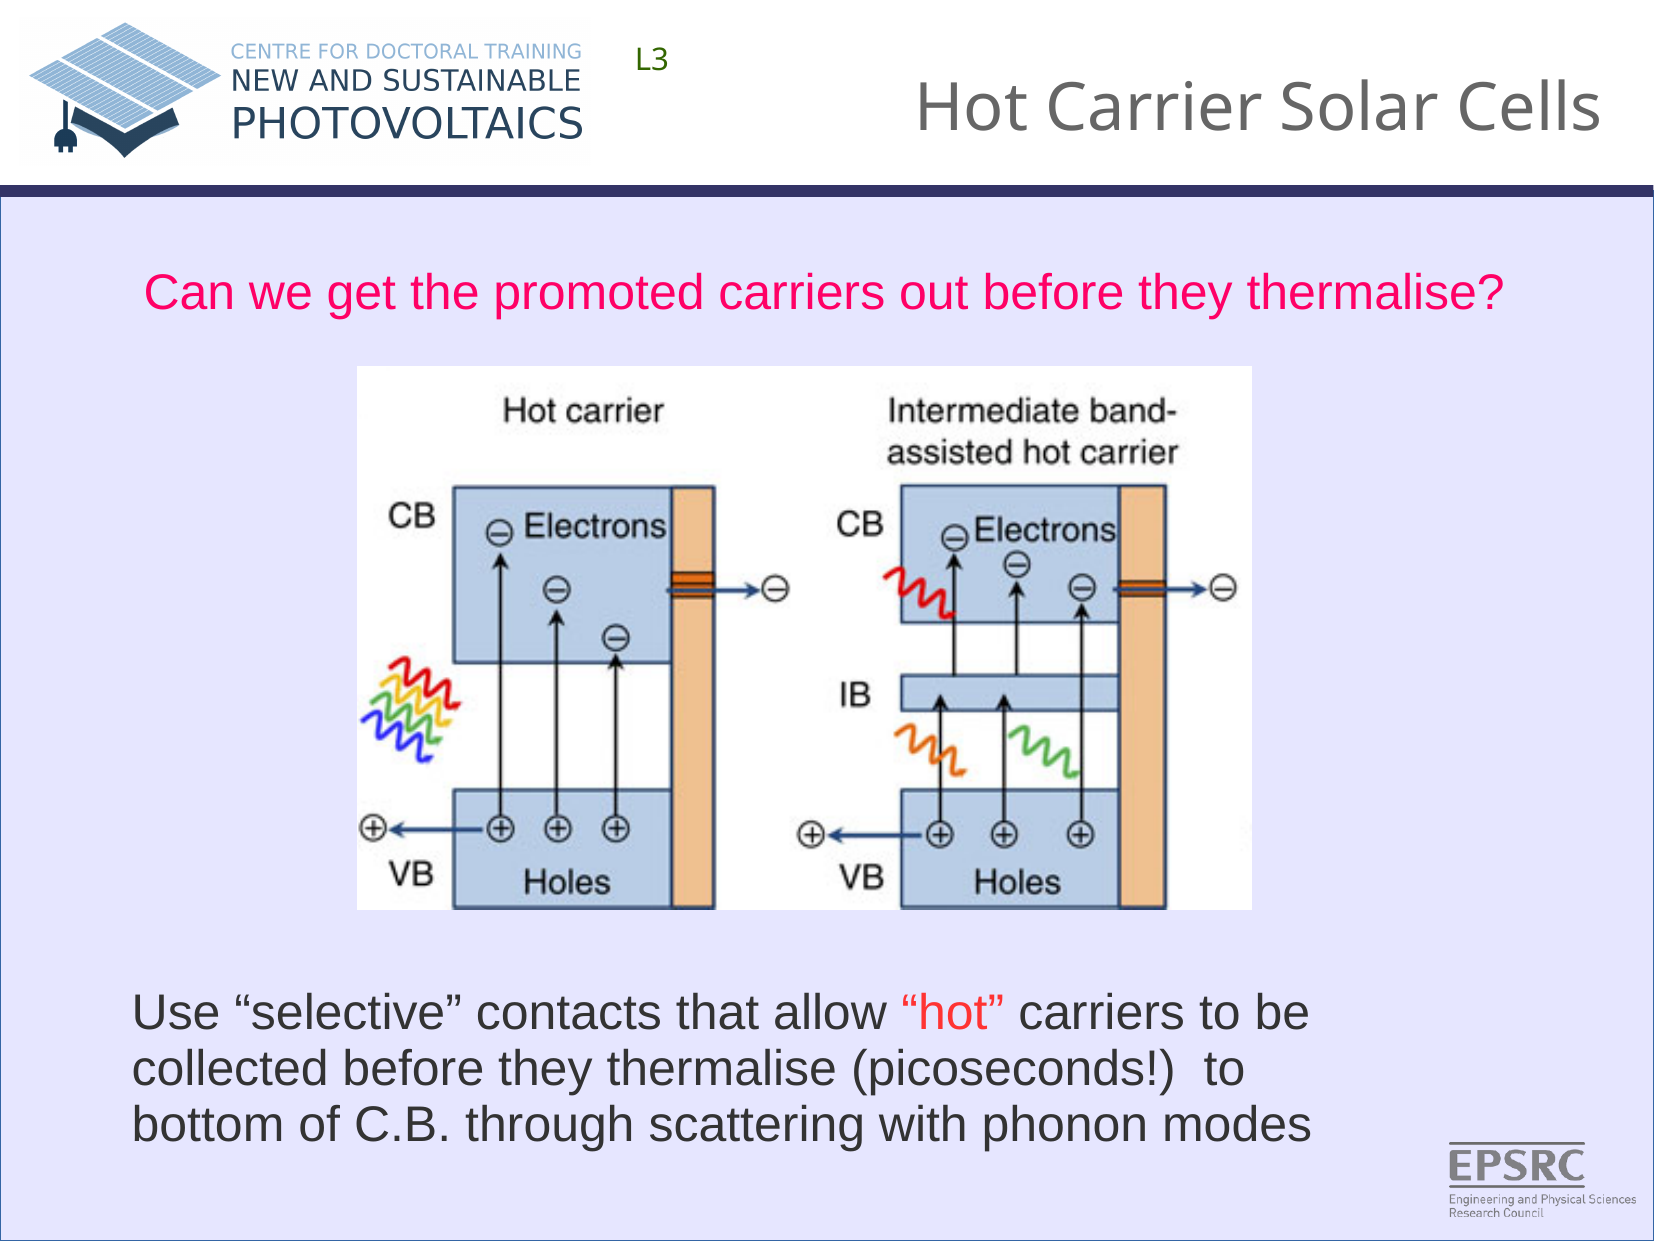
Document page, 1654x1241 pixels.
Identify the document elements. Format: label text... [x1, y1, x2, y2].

text_box [0, 197, 1654, 1241]
picture [1449, 1142, 1636, 1217]
picture [357, 366, 1252, 910]
text_box Hot Carrier Solar Cells [767, 52, 1619, 142]
picture [19, 17, 591, 166]
text_box Can we get the promoted carriers out before they thermalise? [125, 253, 1524, 331]
text_box Use “selective” contacts that allow “hot” carriers to be collected before they thermalise (picoseconds!) to bottom of C.B. through scattering with phonon modes [114, 974, 1347, 1193]
text_box L3 [620, 29, 880, 80]
